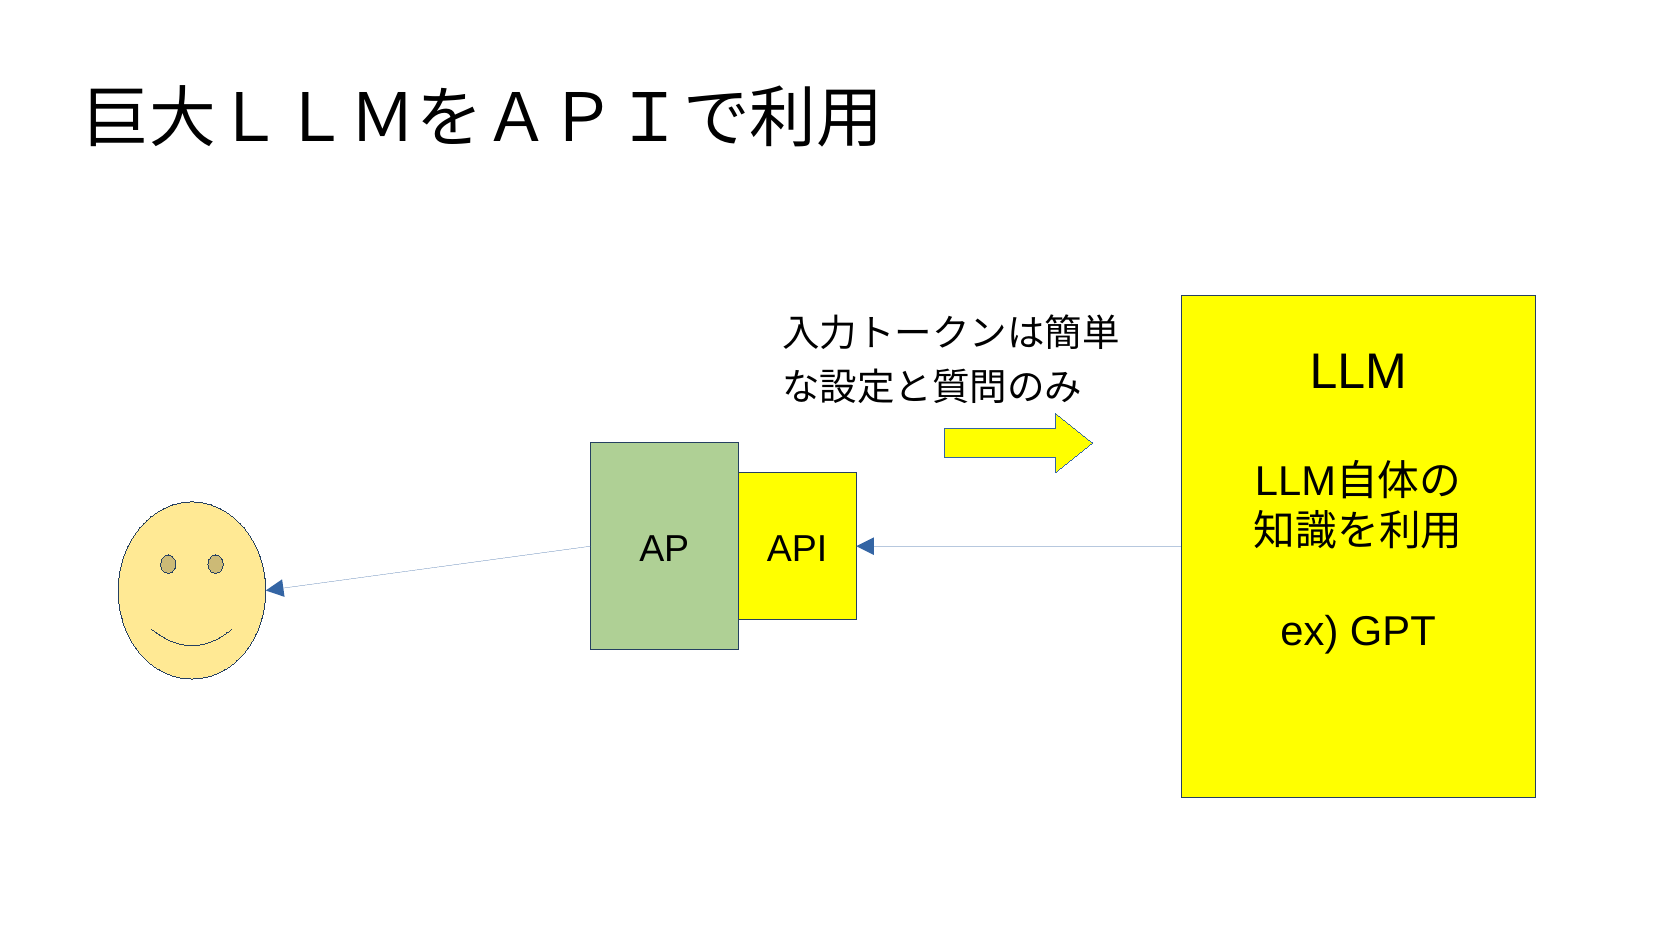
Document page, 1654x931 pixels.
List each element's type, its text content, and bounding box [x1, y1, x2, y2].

text_box LLM LLM自体の 知識を利用 ex) GPT [1181, 295, 1536, 798]
text_box [944, 413, 1093, 473]
text_box API [739, 472, 857, 620]
text_box AP [590, 442, 739, 650]
text_box 入力トークンは簡単な設定と質問のみ [767, 295, 1152, 393]
text_box [118, 501, 266, 680]
title 巨大ＬＬＭをＡＰＩで利用 [82, 37, 1571, 193]
